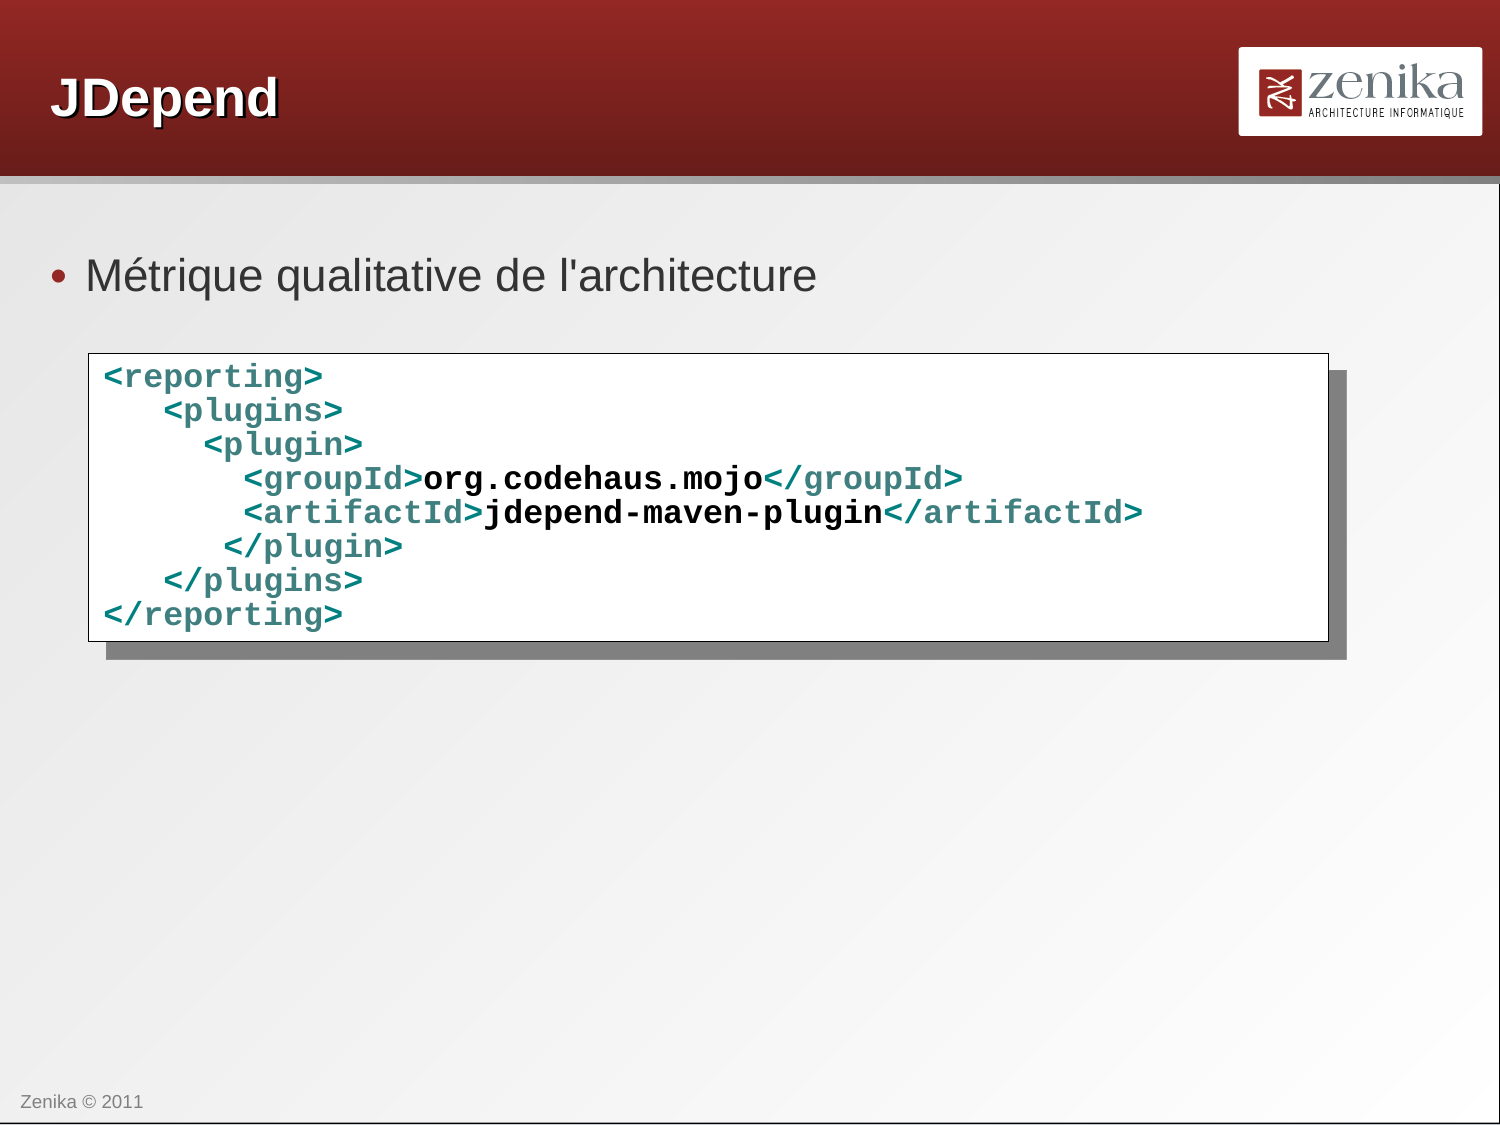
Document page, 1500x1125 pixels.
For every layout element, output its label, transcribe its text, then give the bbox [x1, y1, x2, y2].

picture [1257, 58, 1464, 125]
text_box <reporting> <plugins> <plugin> <groupId>org.codehaus.mojo</groupId> <artifactId>jdepend-maven-plugin</artifactId> </plugin> </plugins> </reporting> [88, 353, 1329, 642]
title JDepend [50, 15, 1206, 180]
list Métrique qualitative de l'architecture [50, 249, 1435, 1079]
